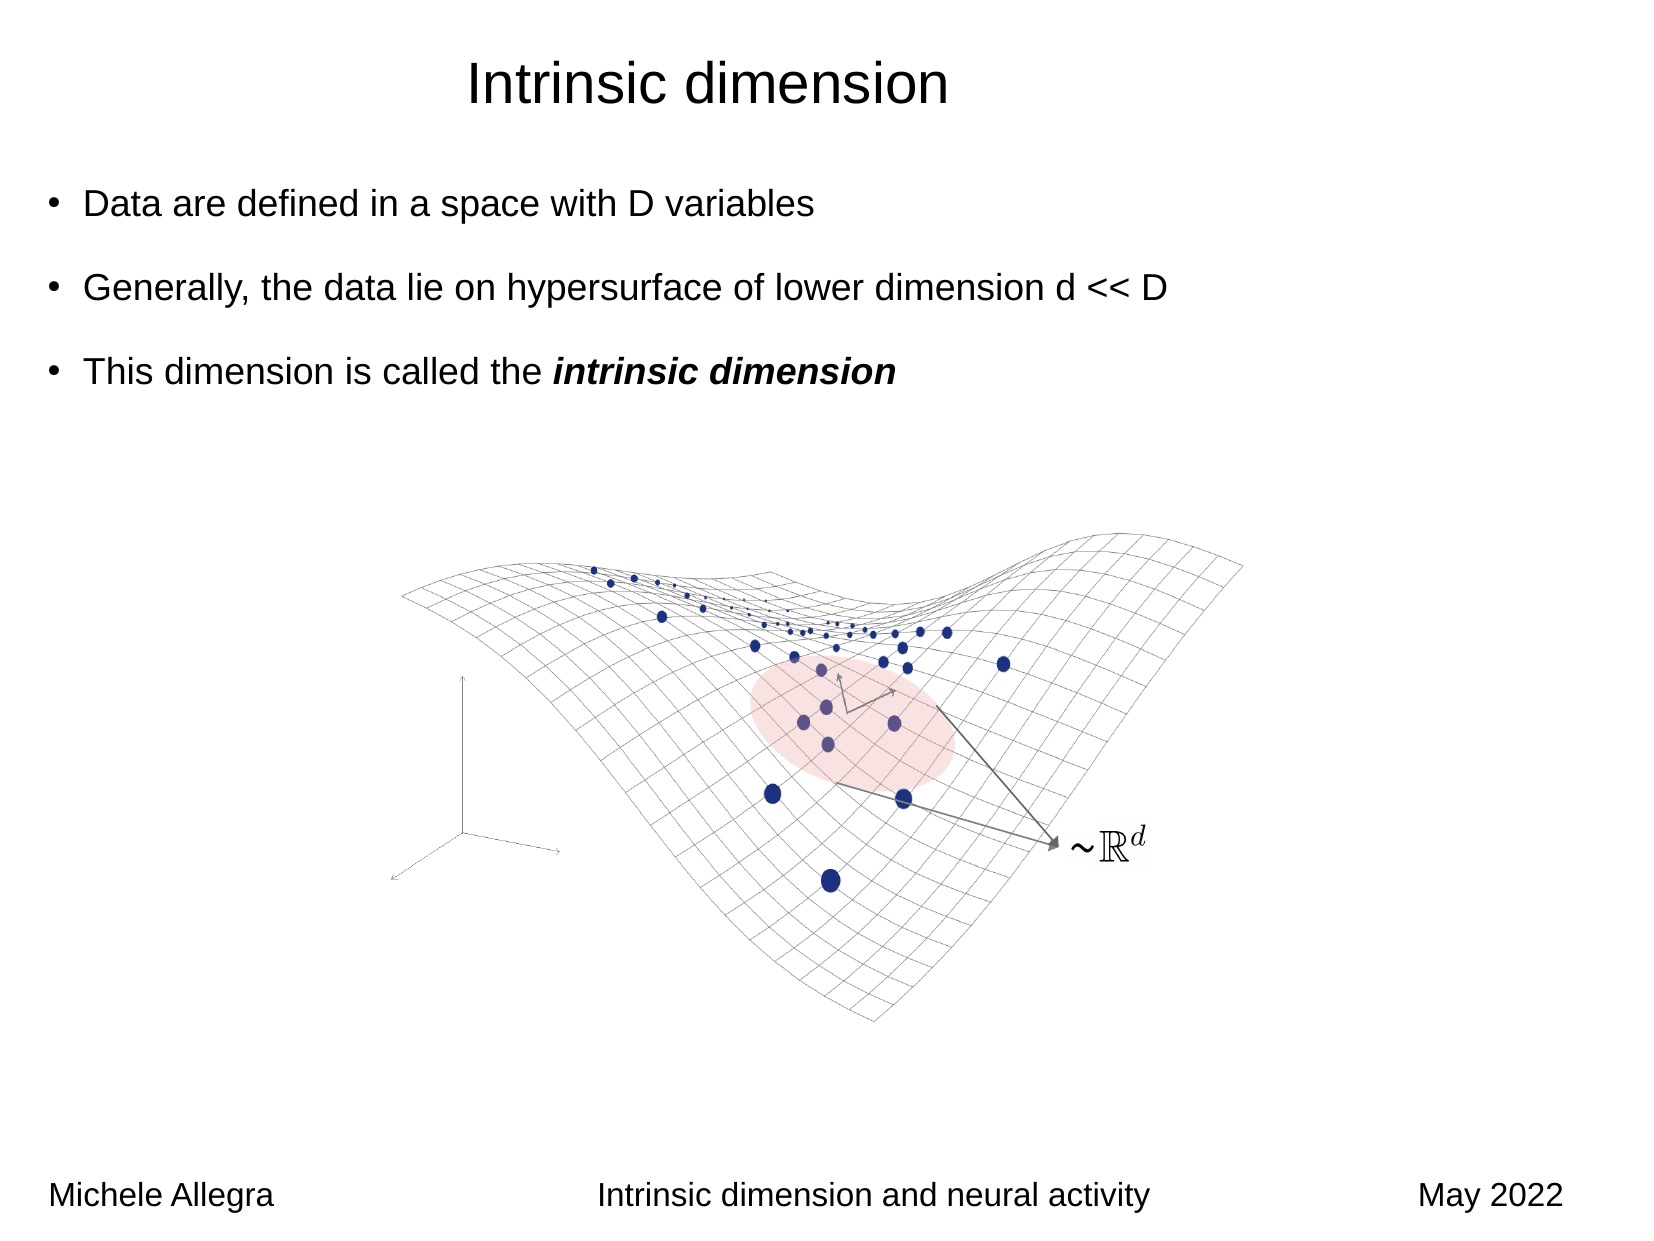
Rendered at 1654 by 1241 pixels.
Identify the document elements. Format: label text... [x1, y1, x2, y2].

text_box Data are defined in a space with D variables Generally, the data lie on hypersurface of lower dimension d << D This dimension is called the intrinsic dimension [47, 140, 1536, 393]
text_box Michele Allegra Intrinsic dimension and neural activity May 2022 [33, 1168, 1603, 1221]
title Intrinsic dimension [82, 32, 1335, 136]
picture [378, 435, 1249, 1028]
